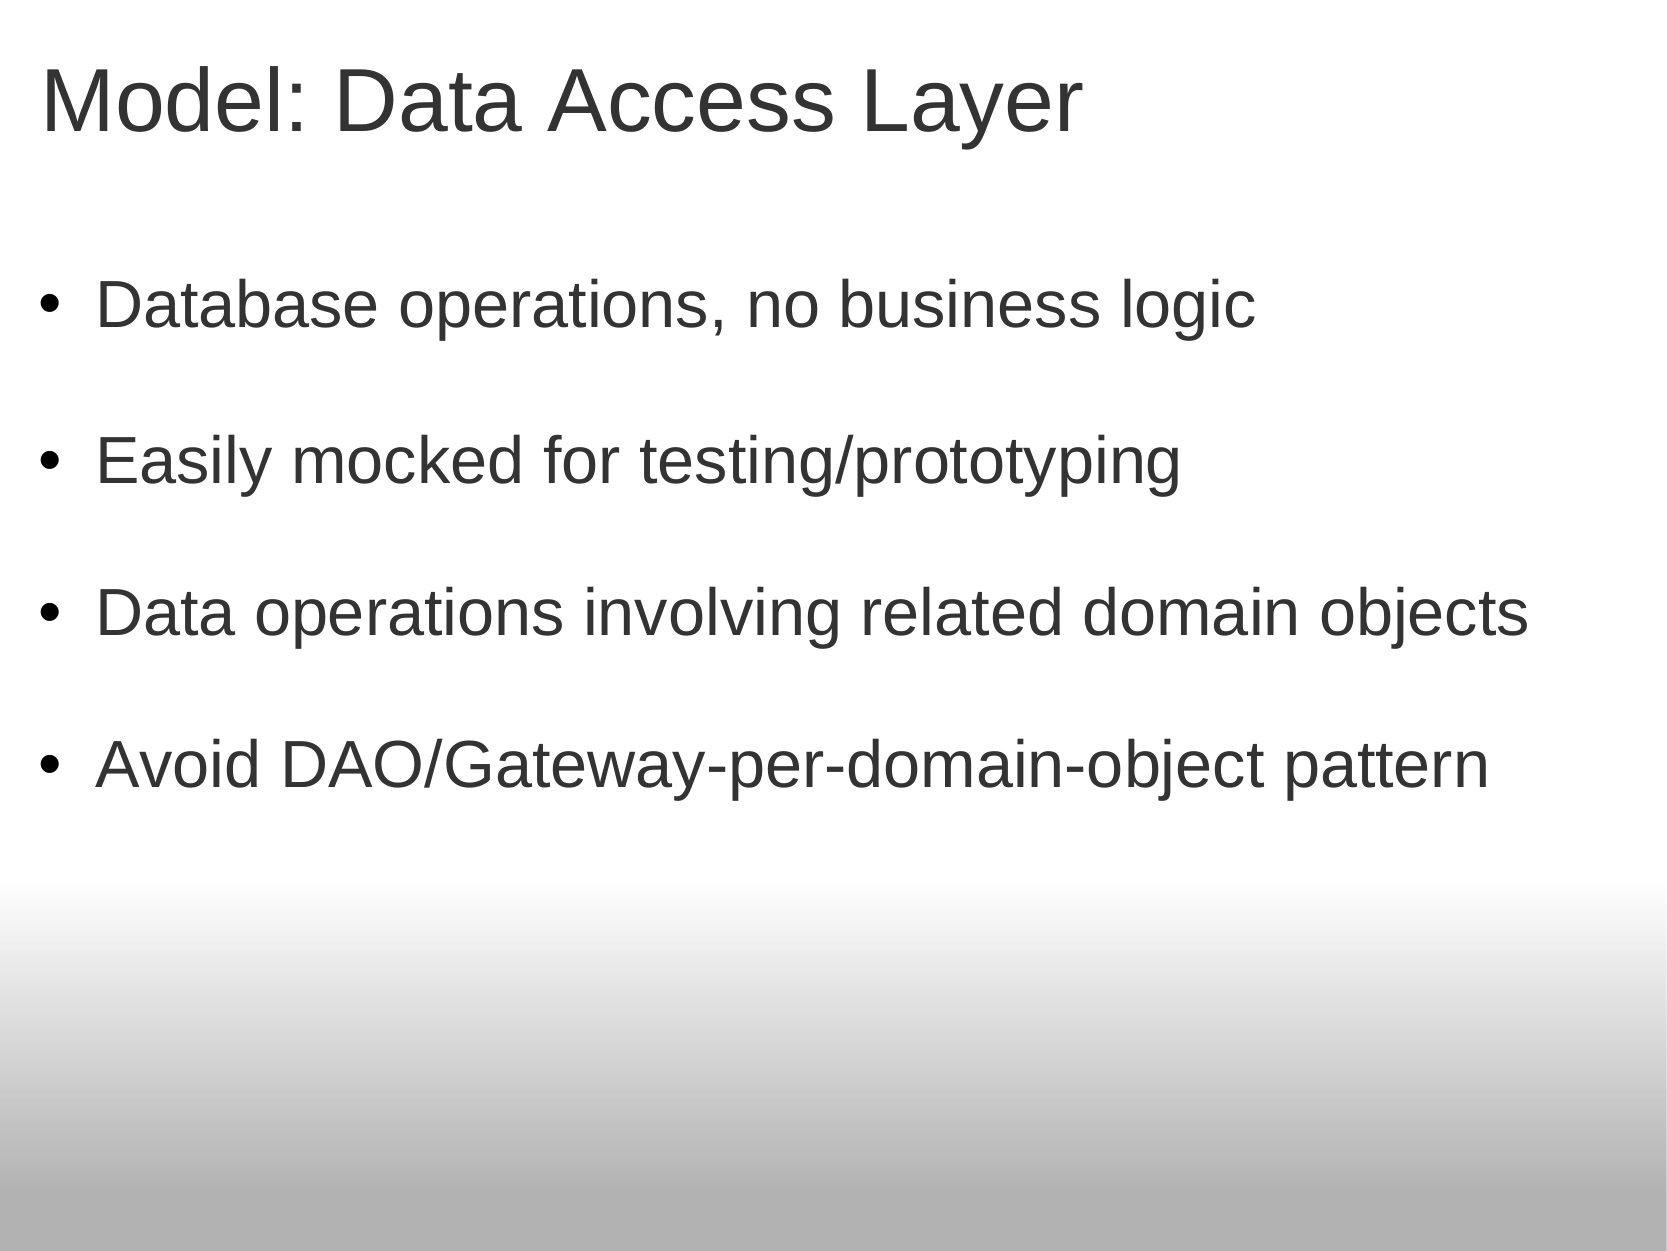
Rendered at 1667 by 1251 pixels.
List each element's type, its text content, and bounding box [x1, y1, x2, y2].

picture [0, 0, 1667, 1251]
title Model: Data Access Layer [40, 50, 1627, 201]
list Database operations, no business logic Easily mocked for testing/prototyping Data operations involving related domain objects Avoid DAO/Gateway-per-domain-object pattern [20, 266, 1640, 1193]
